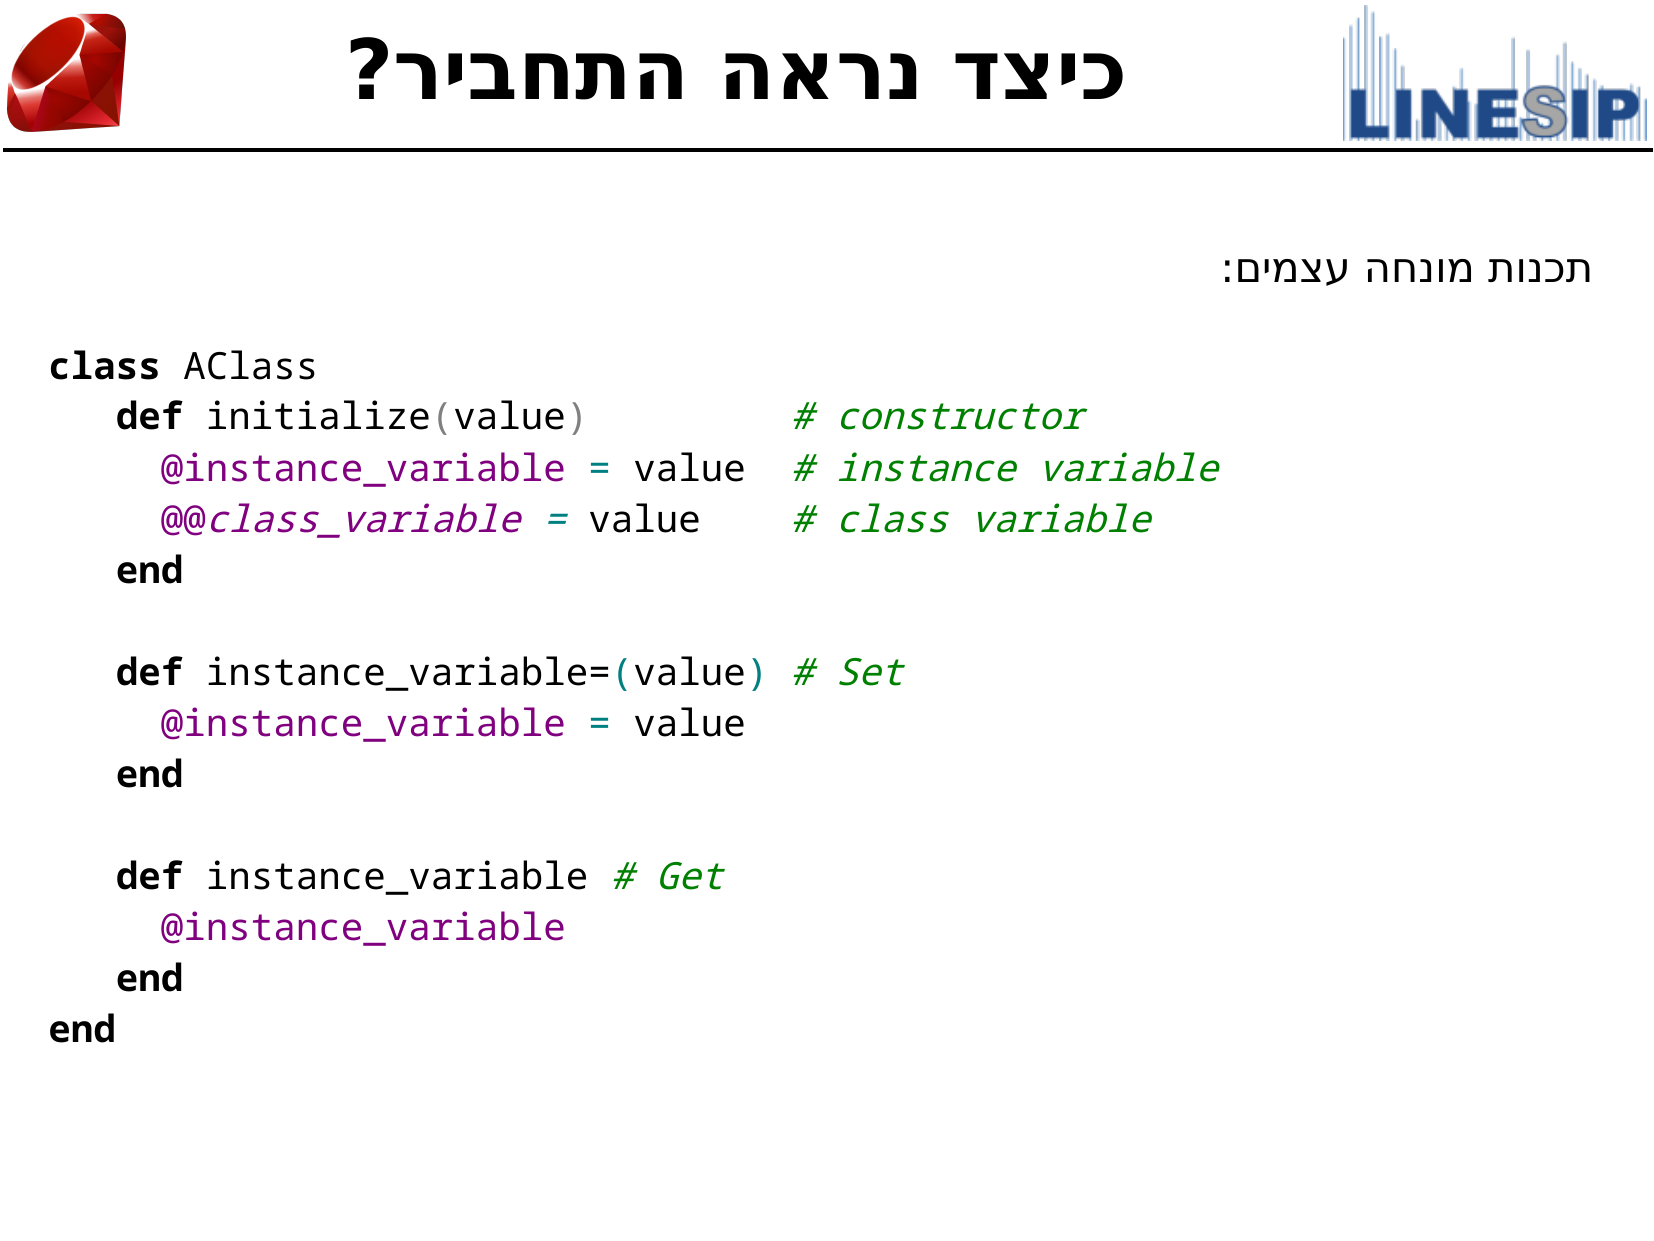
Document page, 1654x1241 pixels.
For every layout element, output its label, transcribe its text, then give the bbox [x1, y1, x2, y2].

text_box תכנות מונחה עצמים: class AClass def initialize(value) # constructor @instance_variable = value # instance variable @@class_variable = value # class variable end def instance_variable=(value) # Set @instance_variable = value end def instance_variable # Get @instance_variable end end [33, 187, 1609, 920]
text_box כיצד נראה התחביר? [124, 14, 1350, 131]
picture [5, 11, 126, 132]
picture [1343, 5, 1647, 141]
